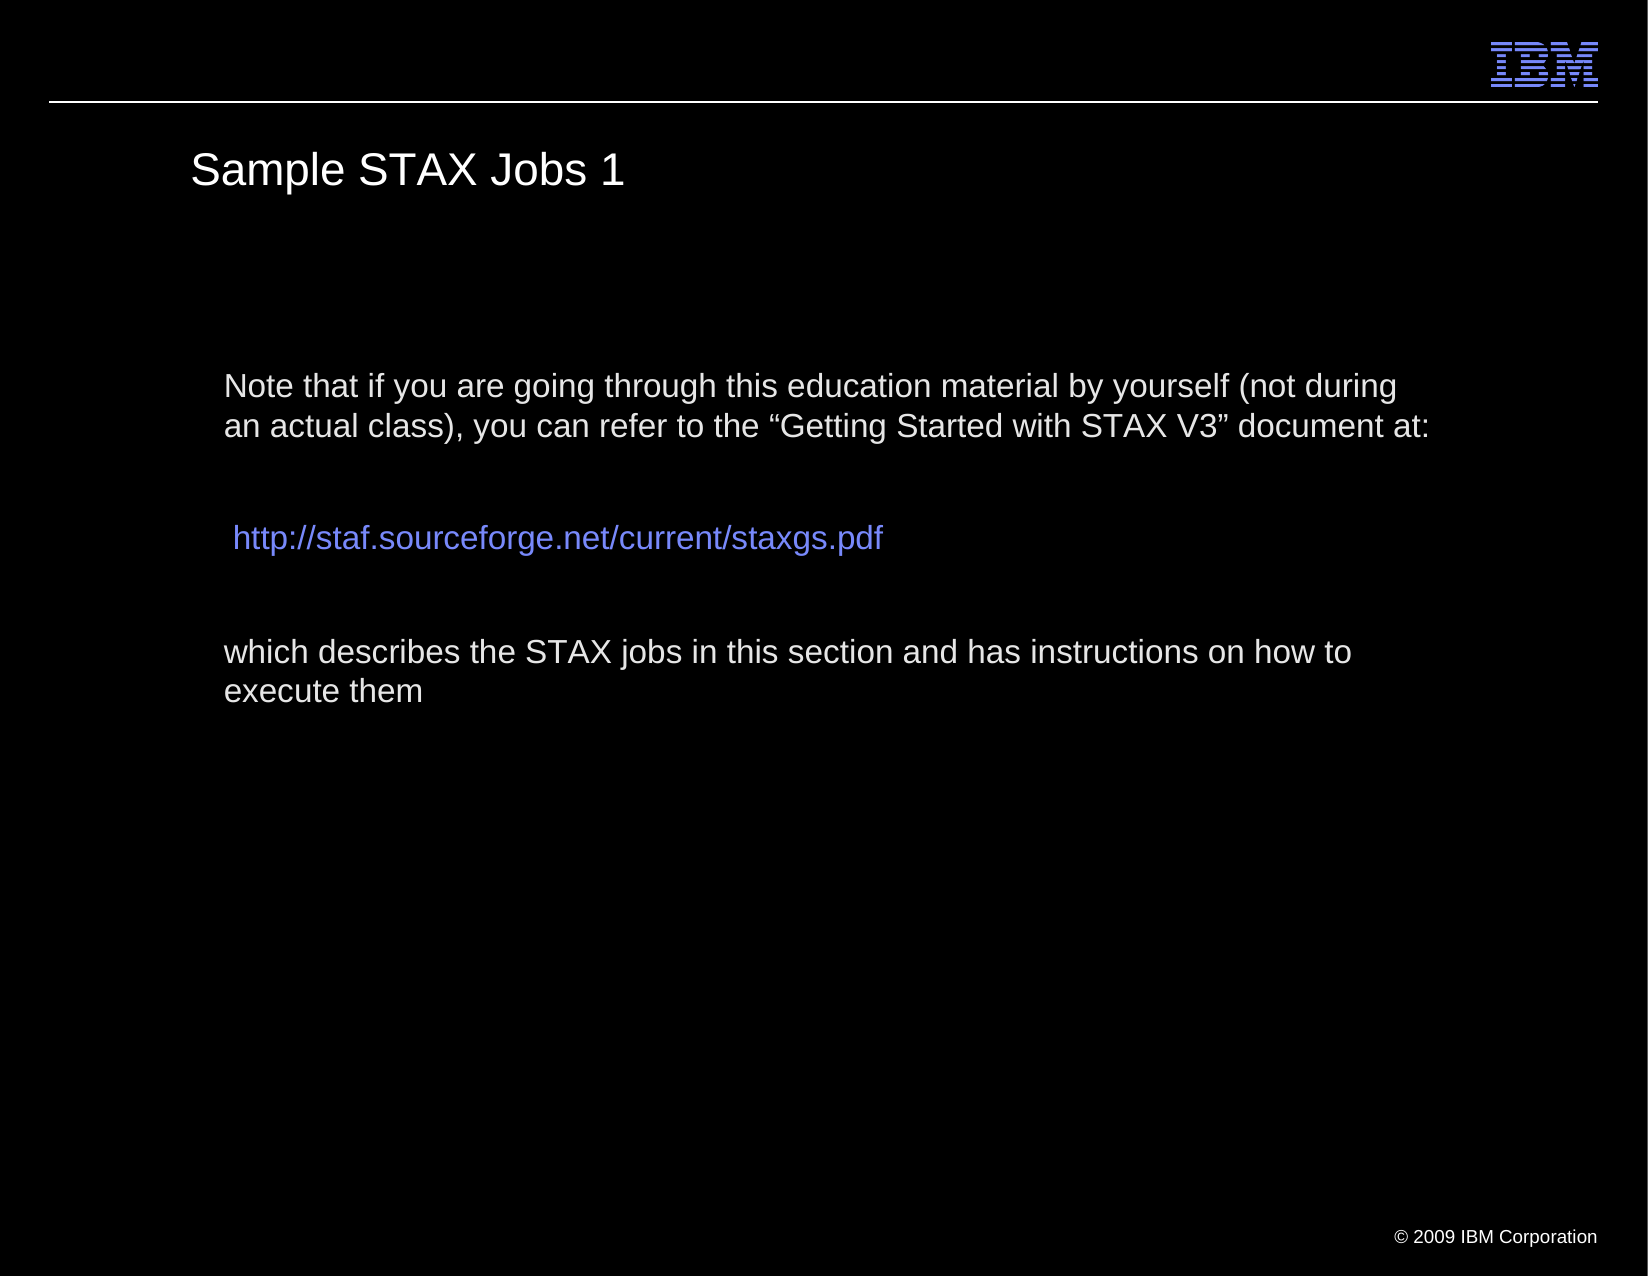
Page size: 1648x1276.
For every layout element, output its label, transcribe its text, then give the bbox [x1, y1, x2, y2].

title Sample STAX Jobs 1 [173, 137, 1648, 231]
text_box Note that if you are going through this education material by yourself (not during an actual class), you can refer to the “Getting Started with STAX V3” document at: http://staf.sourceforge.net/current/staxgs.pdf which describes the STAX jobs in this section and has instructions on how to execute them [223, 363, 1441, 710]
picture [1491, 42, 1598, 87]
